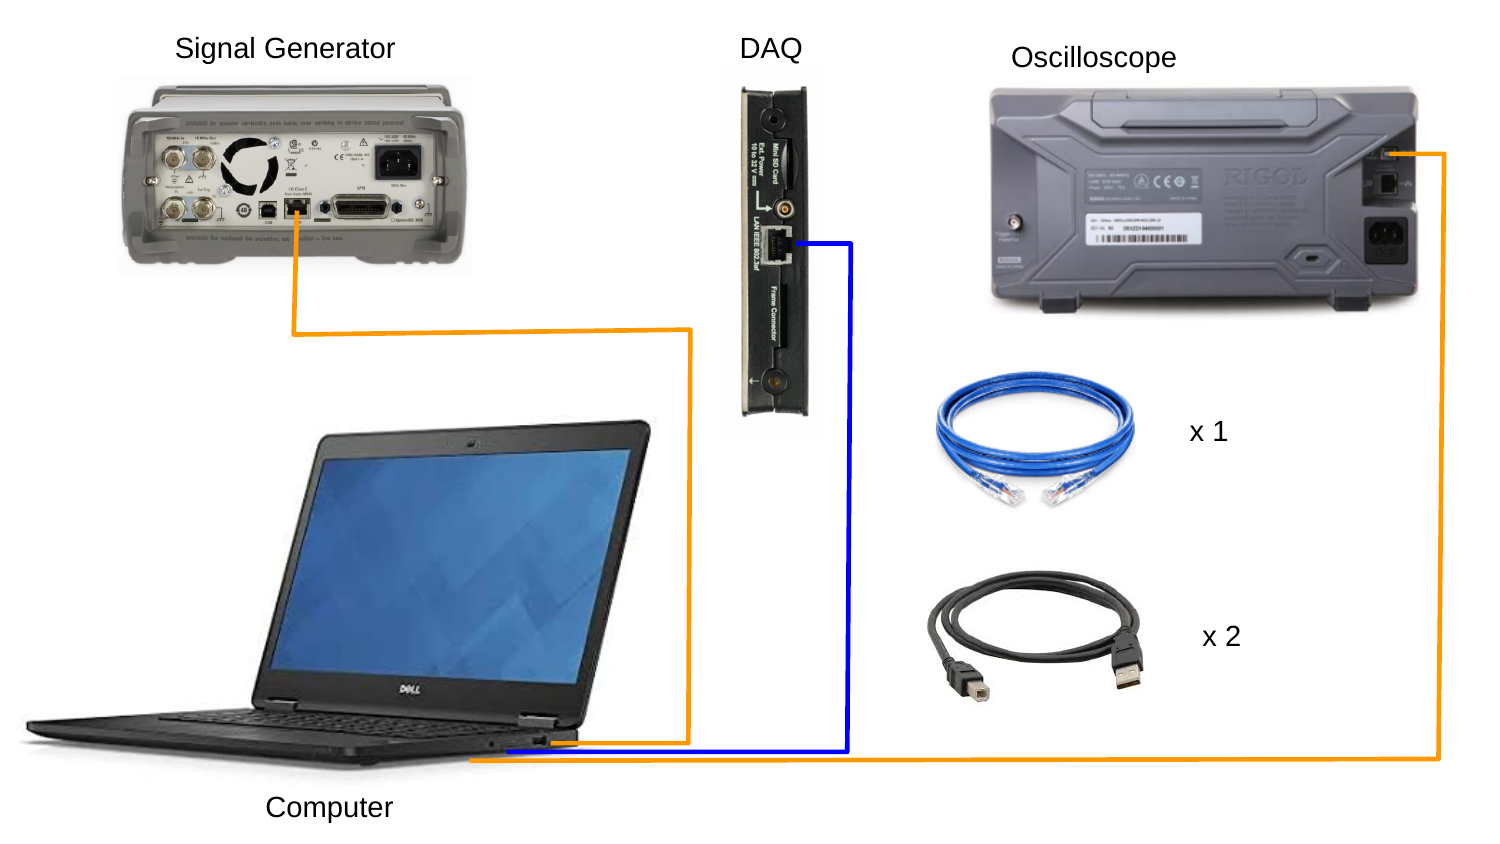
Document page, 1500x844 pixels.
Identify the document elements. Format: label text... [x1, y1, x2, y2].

picture [17, 414, 661, 786]
text_box DAQ [784, 40, 799, 56]
picture [118, 72, 472, 274]
text_box x 1 [1174, 397, 1255, 447]
picture [927, 339, 1144, 744]
text_box Signal Generator [159, 14, 472, 65]
picture [723, 64, 826, 440]
text_box x 2 [1187, 602, 1268, 652]
picture [981, 81, 1430, 321]
text_box Oscilloscope [995, 23, 1308, 73]
text_box DAQ [724, 14, 825, 64]
text_box Computer [250, 773, 423, 823]
